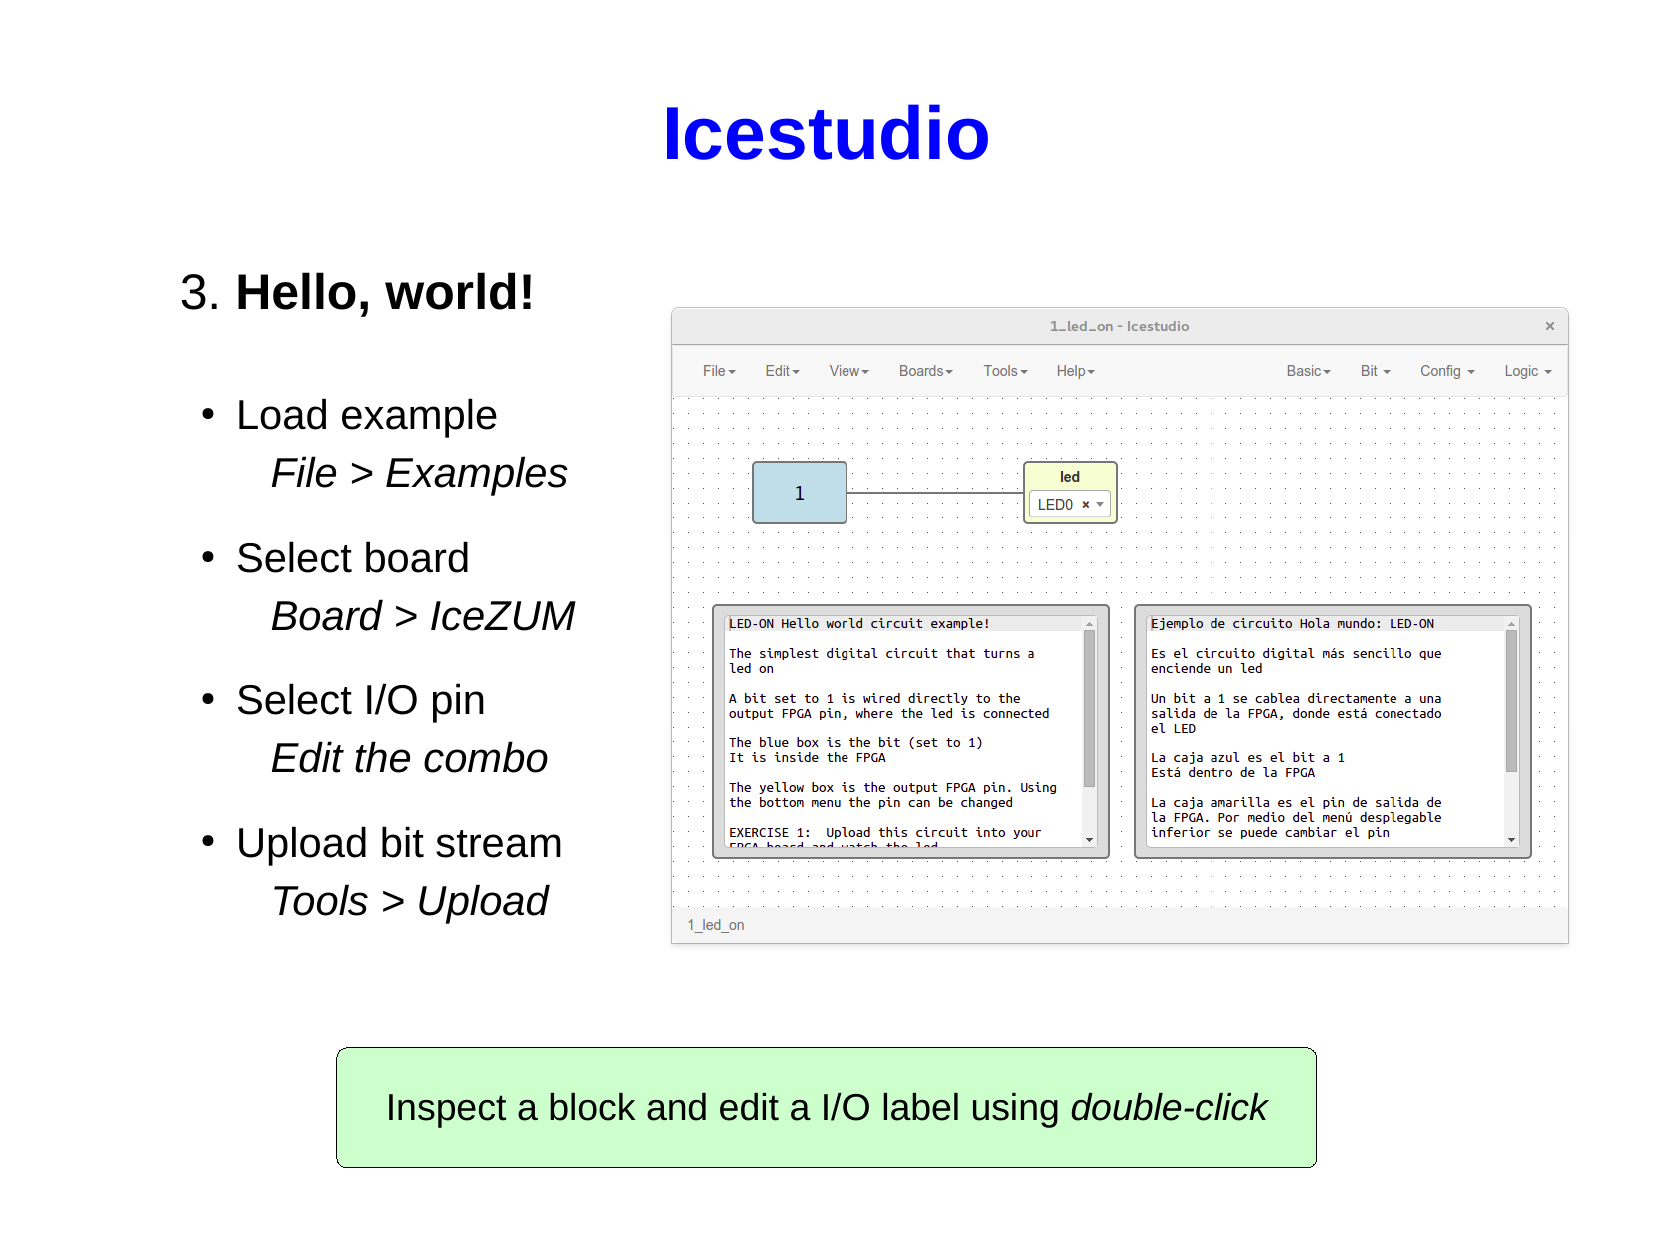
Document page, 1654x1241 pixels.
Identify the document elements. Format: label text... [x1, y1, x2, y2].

text_box Inspect a block and edit a I/O label using double-click [336, 1047, 1317, 1168]
text_box 3. Hello, world! [165, 239, 571, 345]
text_box Load example File > Examples Select board Board > IceZUM Select I/O pin Edit the combo Upload bit stream Tools > Upload [185, 384, 1486, 1192]
title Icestudio [82, 30, 1571, 238]
picture [664, 299, 1576, 952]
